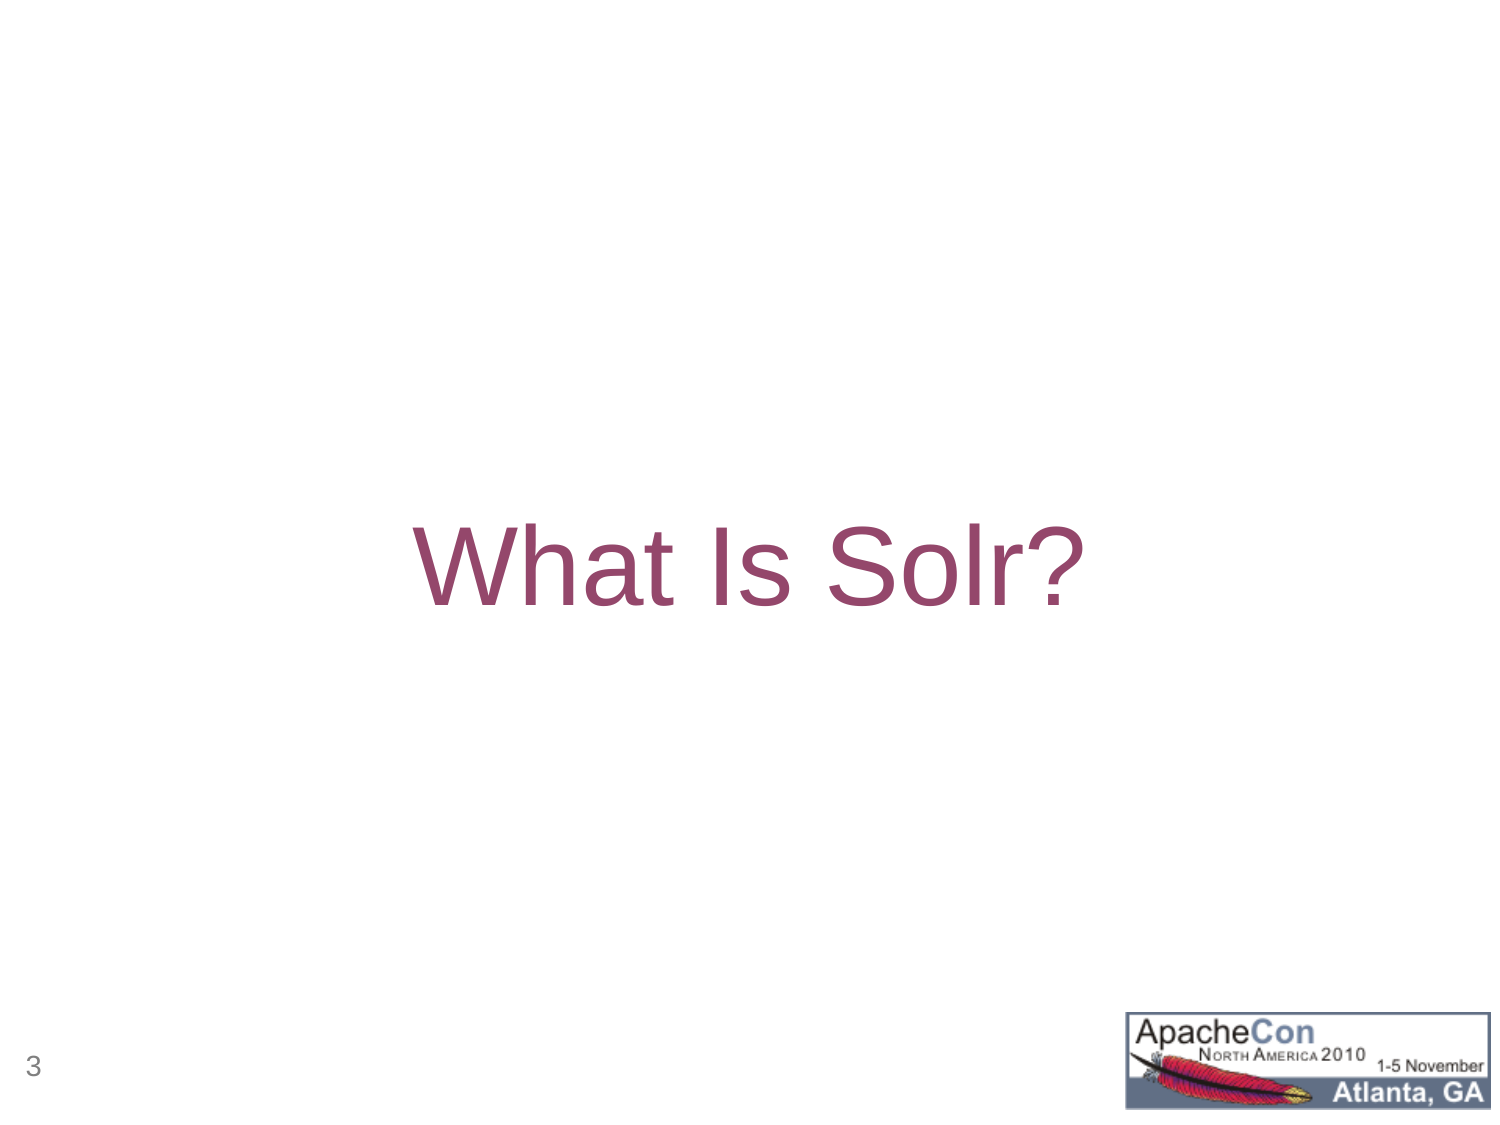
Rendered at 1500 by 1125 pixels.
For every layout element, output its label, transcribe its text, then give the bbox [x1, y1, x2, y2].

title What Is Solr? [75, 44, 1425, 1088]
picture [1125, 1012, 1491, 1110]
